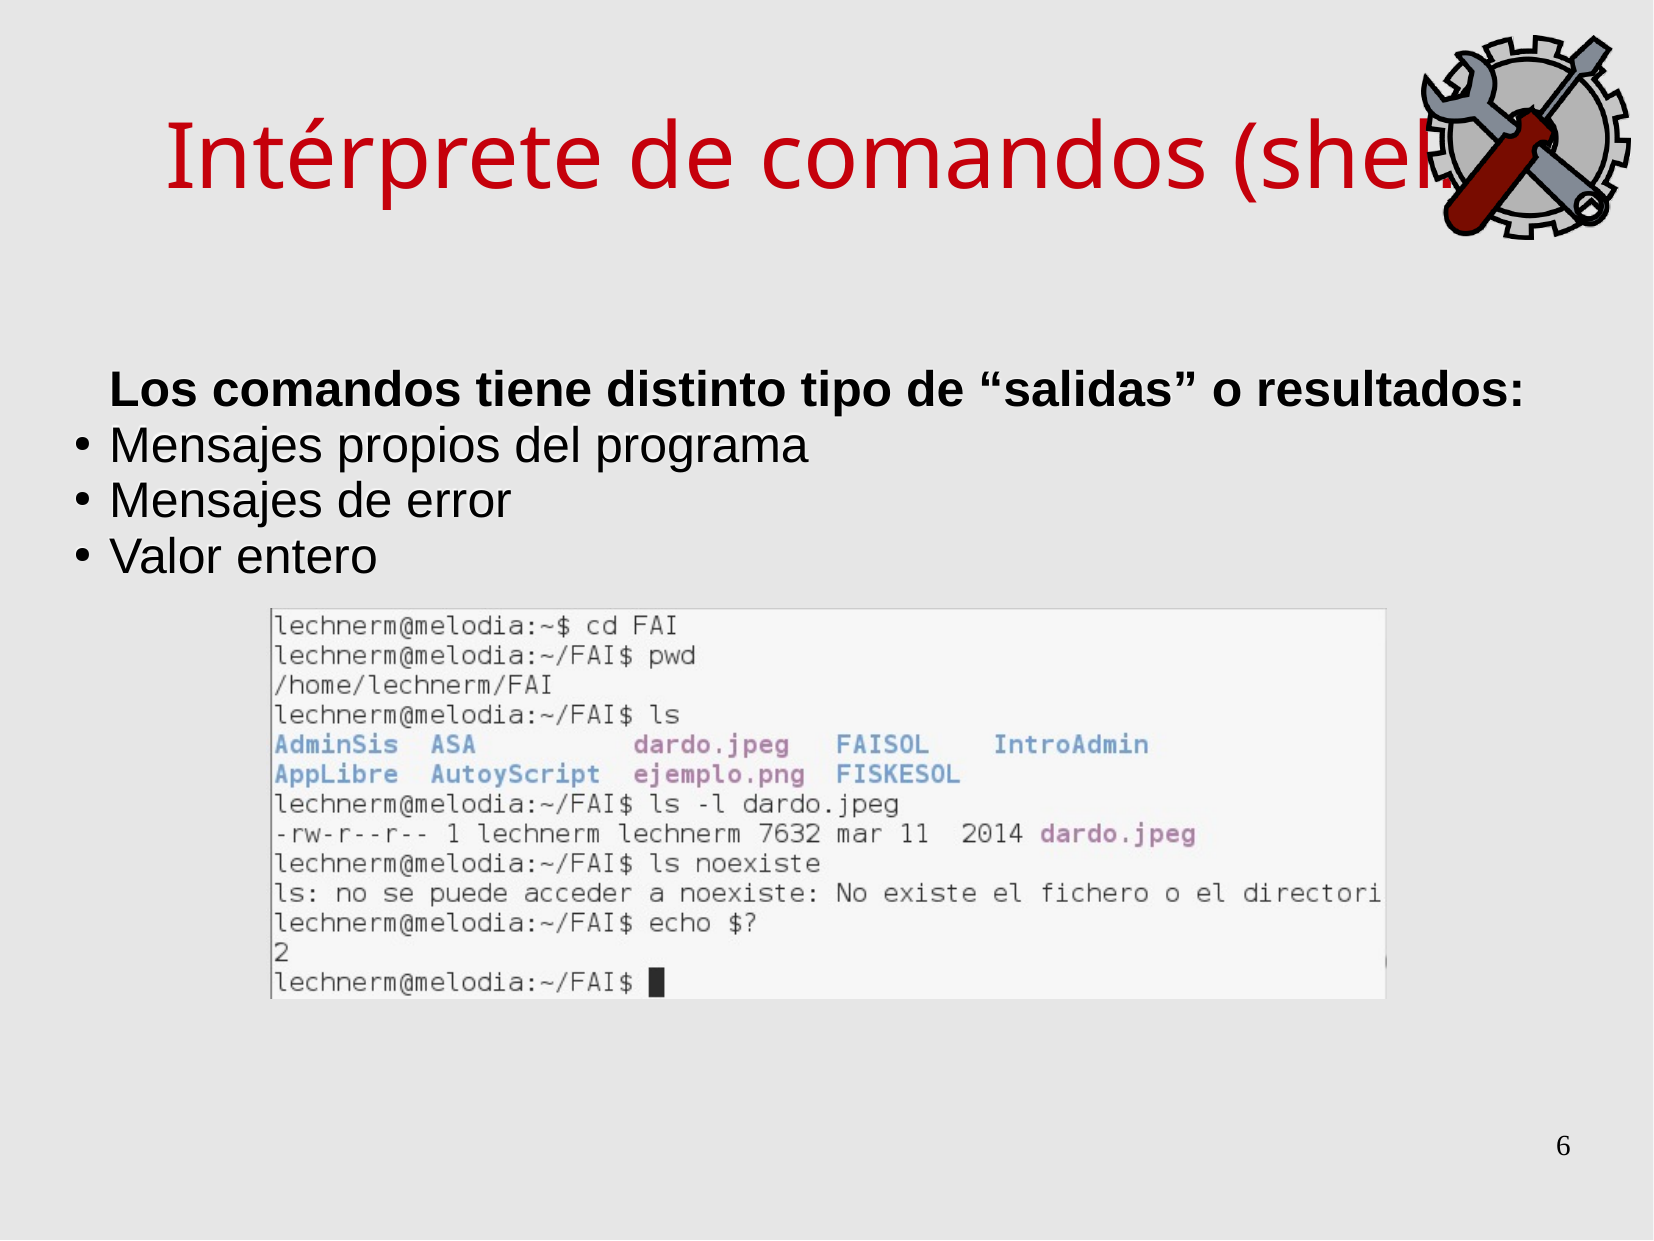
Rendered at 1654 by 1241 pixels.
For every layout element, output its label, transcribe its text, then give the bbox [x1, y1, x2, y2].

picture [1421, 35, 1631, 240]
text_box Los comandos tiene distinto tipo de “salidas” o resultados: Mensajes propios del programa Mensajes de error Valor entero [58, 242, 1609, 1241]
picture [266, 608, 1387, 999]
title Intérprete de comandos (shell) [82, 49, 1571, 242]
